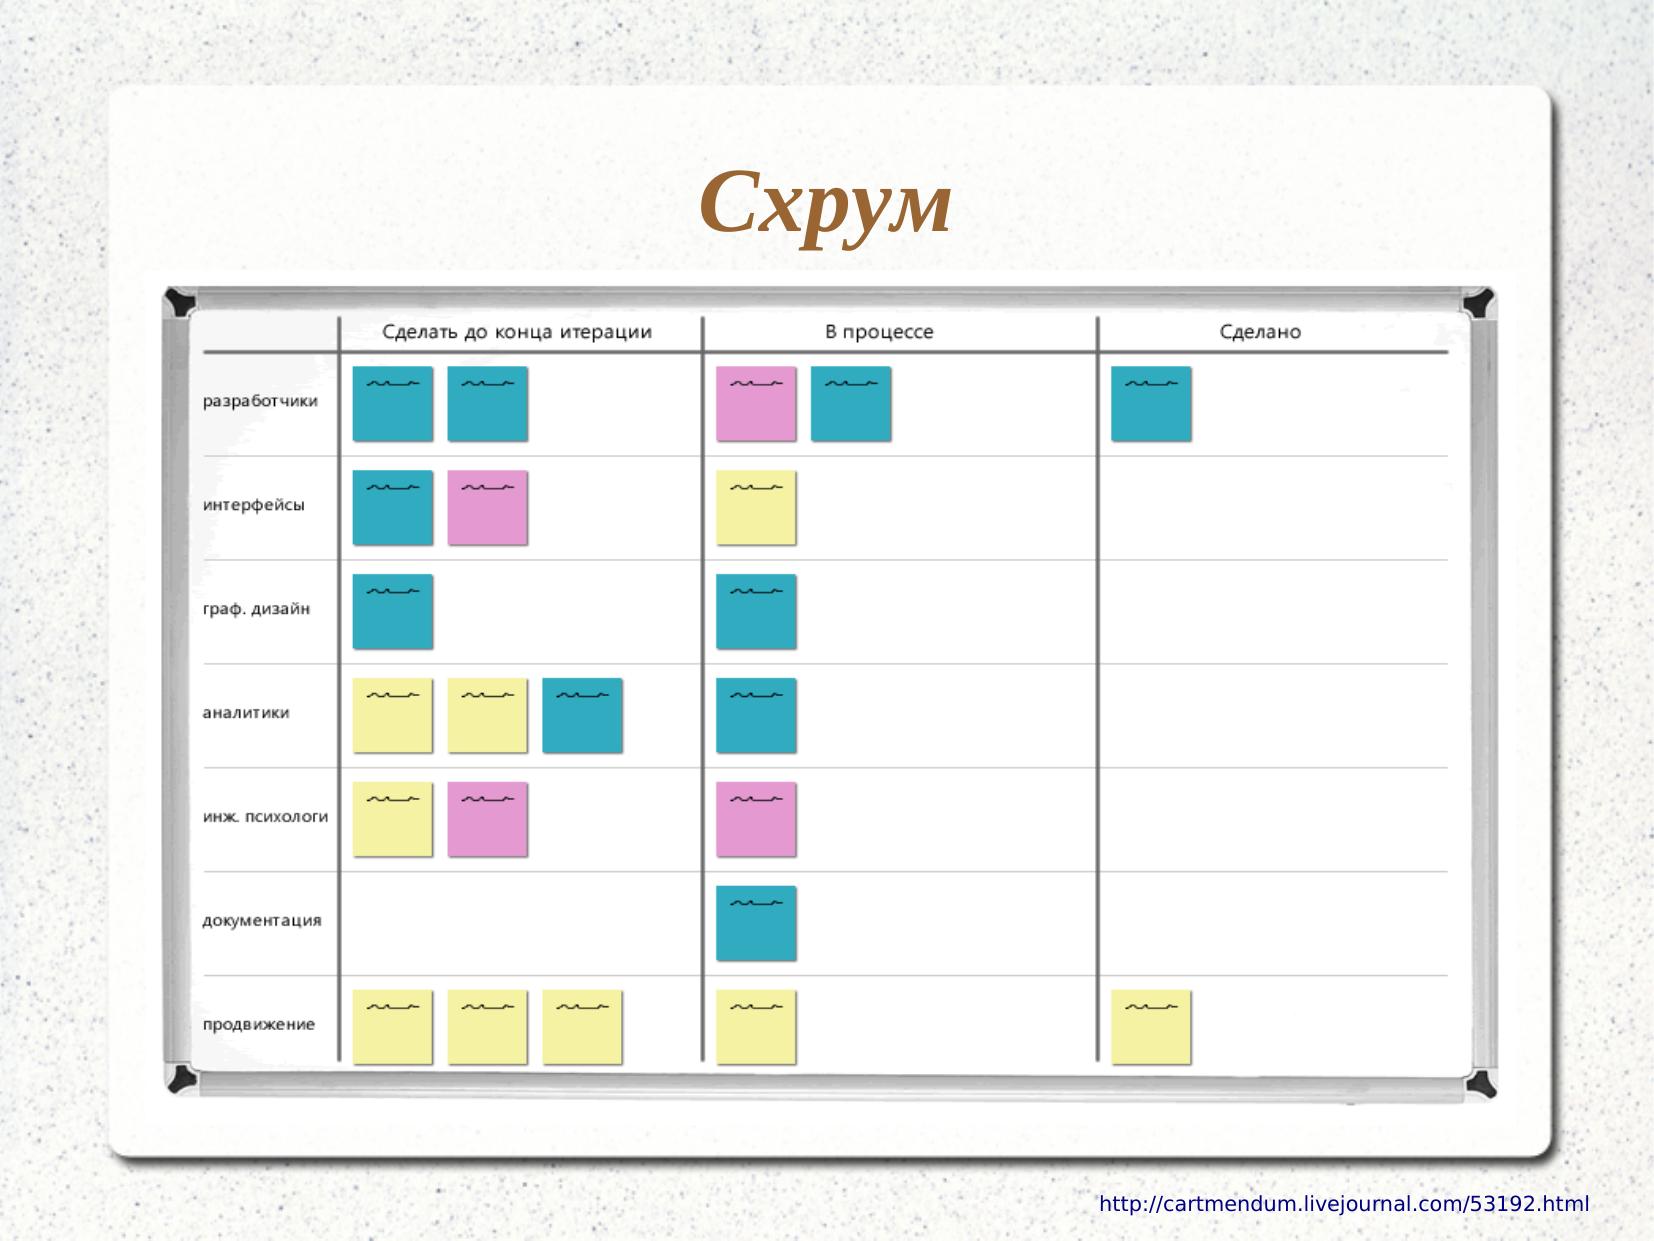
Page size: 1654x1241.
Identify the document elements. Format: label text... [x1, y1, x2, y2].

title Схрум [118, 96, 1536, 304]
picture [0, 0, 1654, 1241]
text_box http://cartmendum.livejournal.com/53192.html [1084, 1185, 1606, 1225]
